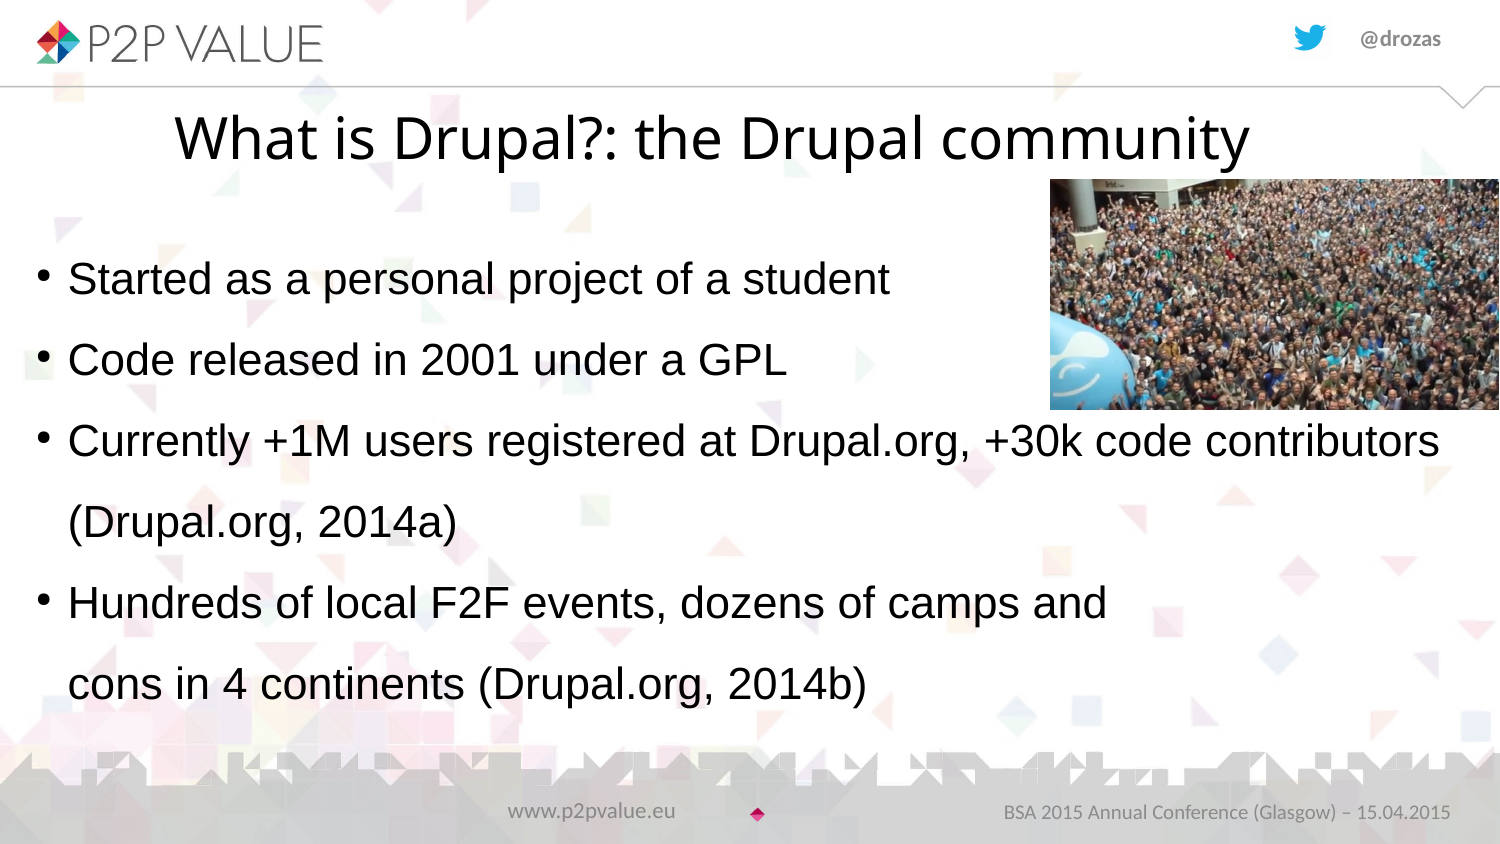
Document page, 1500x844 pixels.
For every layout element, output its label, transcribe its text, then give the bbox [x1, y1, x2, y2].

text_box BSA 2015 Annual Conference (Glasgow) – 15.04.2015 [777, 788, 1470, 834]
subtitle Started as a personal project of a student Code released in 2001 under a GPL Currently +1M users registered at Drupal.org, +30k code contributors (Drupal.org, 2014a) Hundreds of local F2F events, dozens of camps and cons in 4 continents (Drupal.org, 2014b) [22, 162, 1500, 718]
title What is Drupal?: the Drupal community [60, 92, 1366, 162]
picture [1050, 179, 1499, 410]
picture [0, 0, 1500, 844]
text_box www.p2pvalue.eu [501, 789, 720, 829]
text_box @drozas [1333, 15, 1455, 60]
